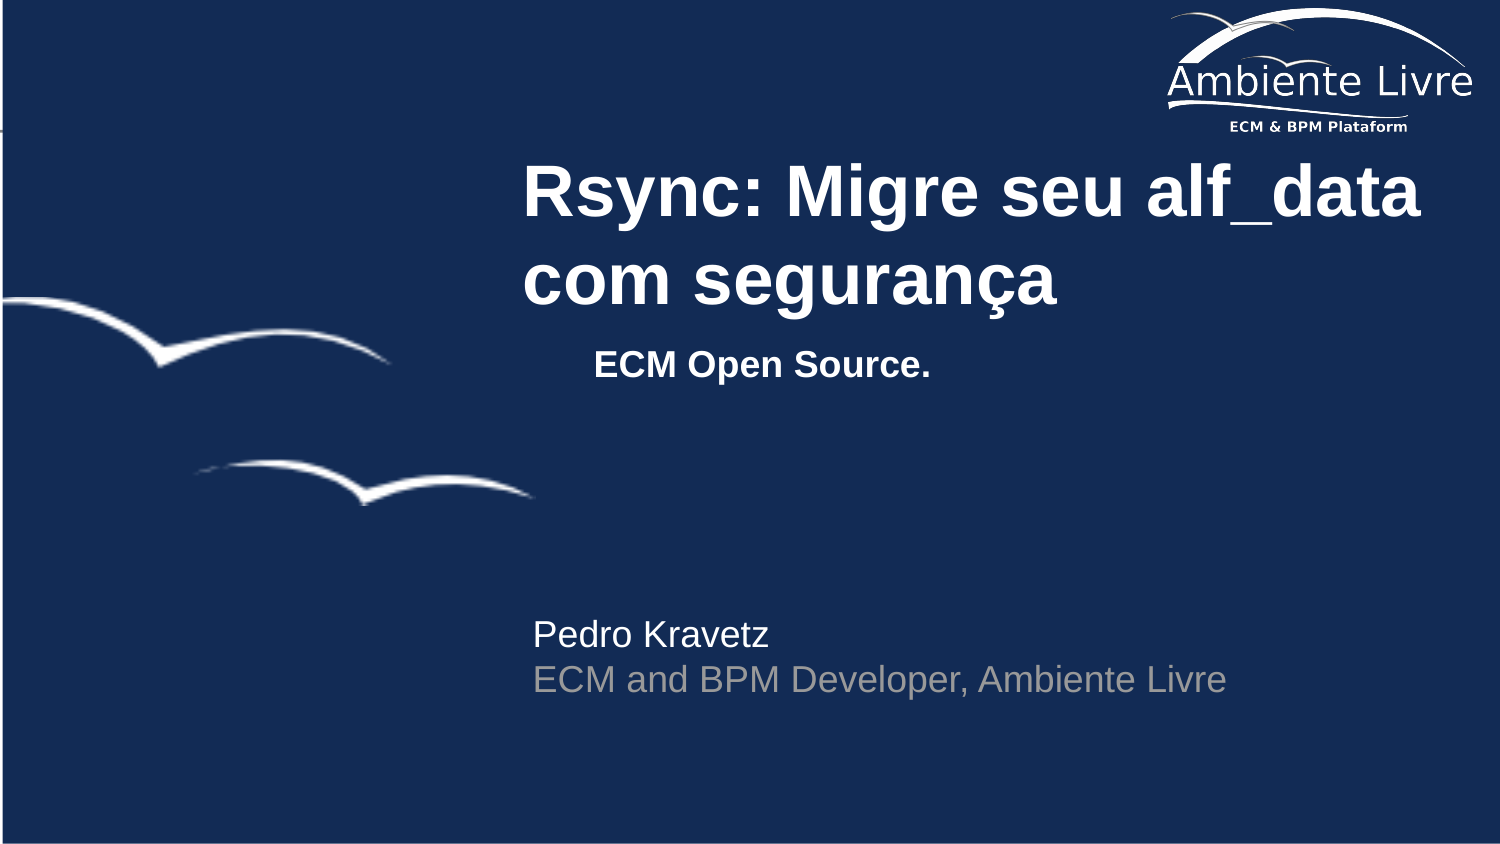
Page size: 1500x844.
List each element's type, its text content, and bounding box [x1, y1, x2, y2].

picture [1167, 8, 1472, 80]
picture [0, 297, 536, 506]
text_box Pedro Kravetz ECM and BPM Developer, Ambiente Livre [517, 602, 1477, 786]
text_box Rsync: Migre seu alf_data com segurança [507, 80, 1489, 319]
text_box ECM Open Source. [578, 333, 1441, 461]
